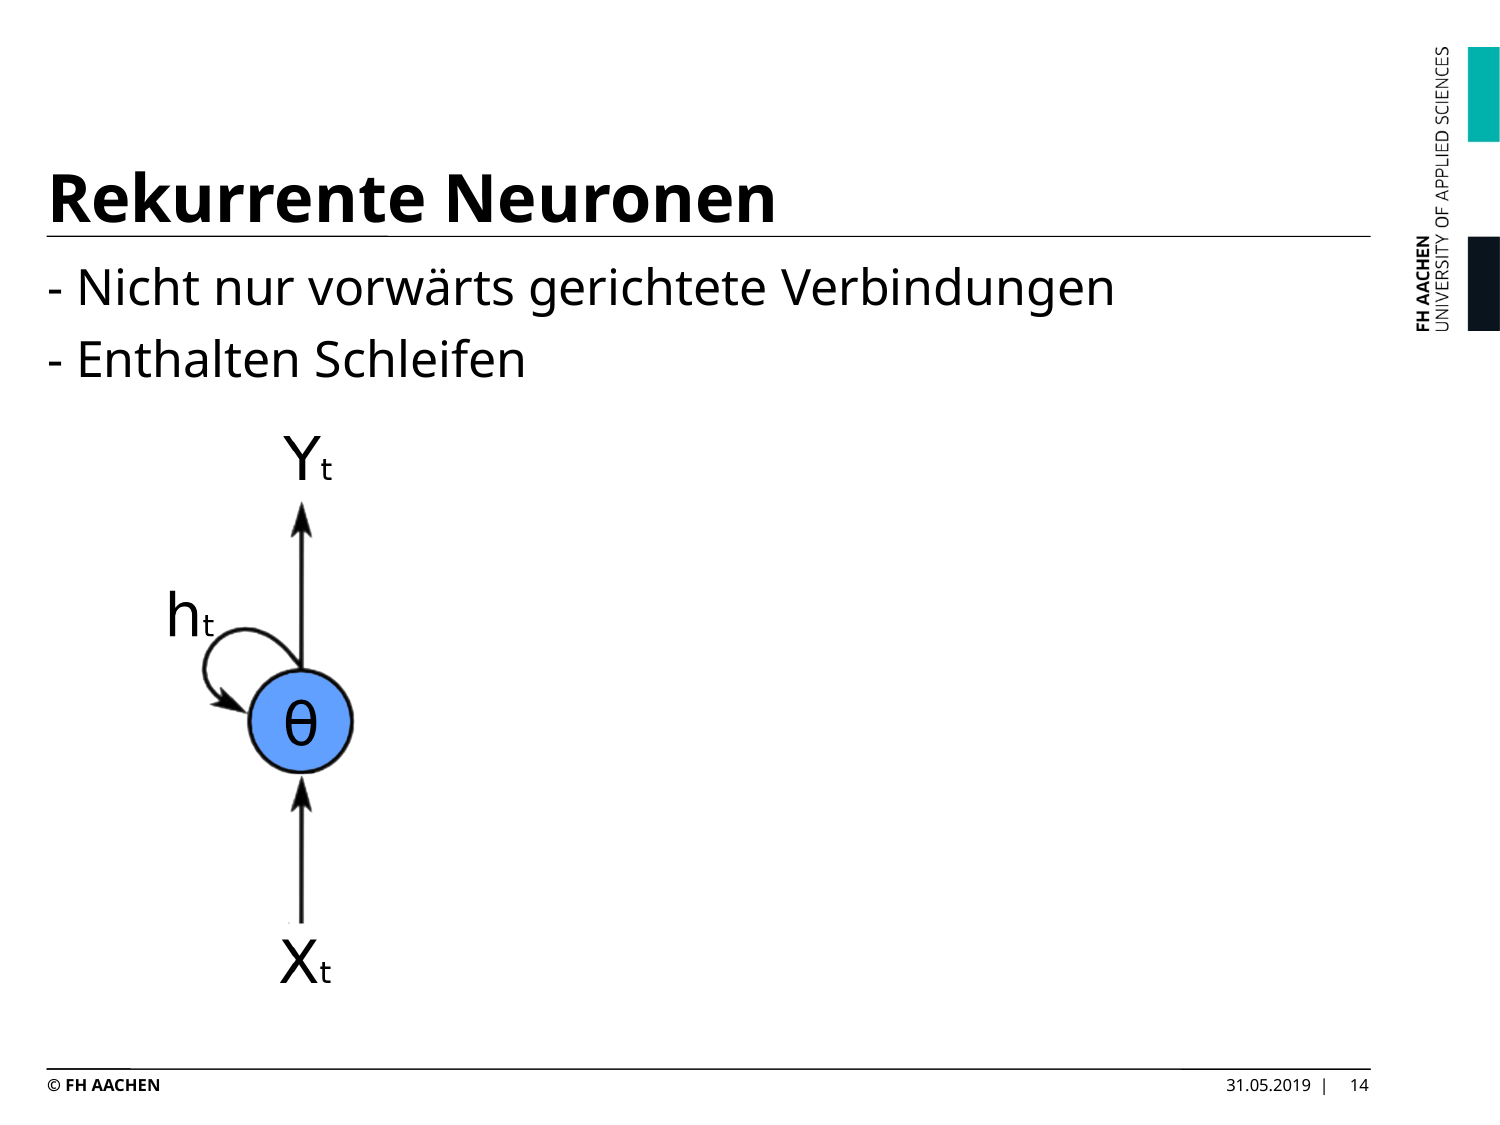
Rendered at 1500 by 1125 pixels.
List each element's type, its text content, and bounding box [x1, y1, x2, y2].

picture [1404, 47, 1500, 331]
title Rekurrente Neuronen [47, 153, 1371, 237]
picture [169, 436, 355, 983]
list - Nicht nur vorwärts gerichtete Verbindungen - Enthalten Schleifen [47, 255, 1371, 414]
